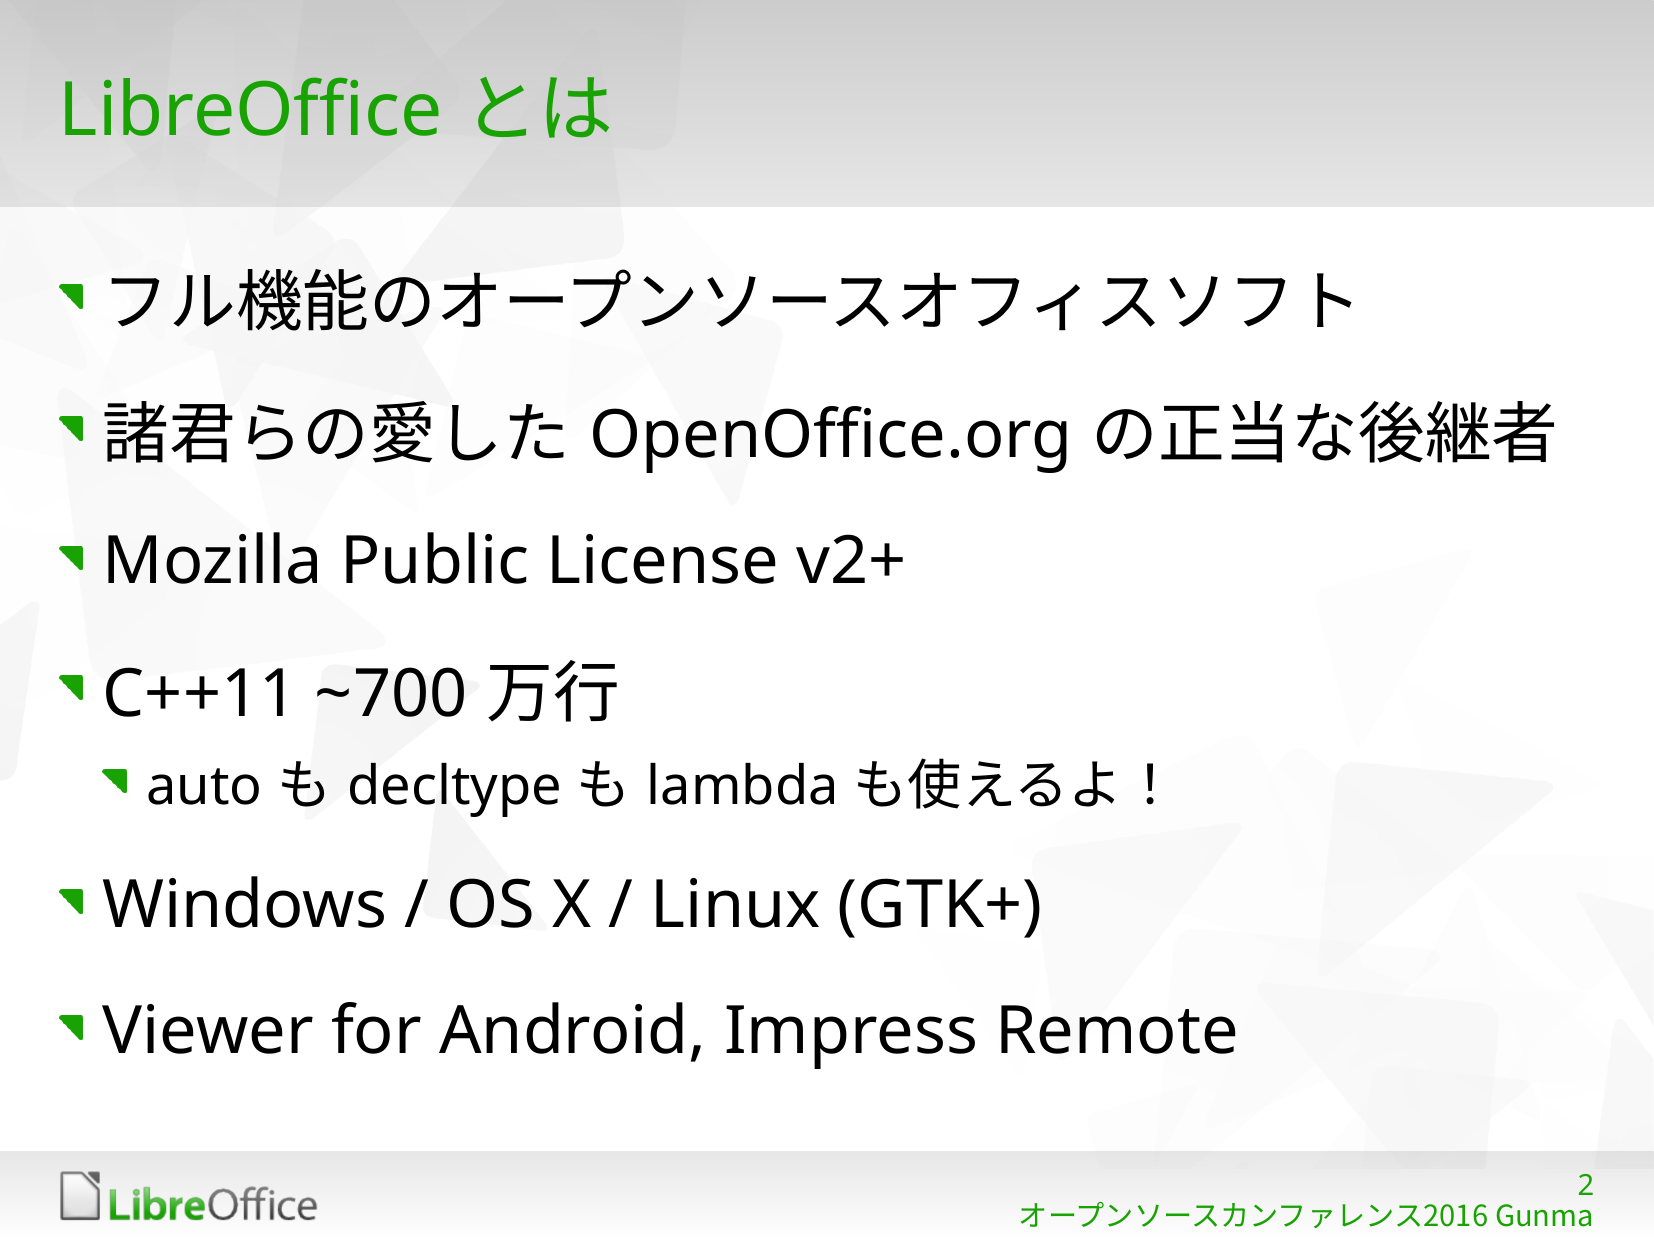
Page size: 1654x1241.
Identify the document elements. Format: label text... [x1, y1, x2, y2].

picture [0, 0, 783, 931]
picture [915, 548, 1654, 1169]
picture [41, 1152, 337, 1240]
list フル機能のオープンソースオフィスソフト 諸君らの愛したOpenOffice.orgの正当な後継者 Mozilla Public License v2+ C++11 ~700万行 autoもdecltypeもlambdaも使えるよ！ Windows / OS X / Linux (GTK+) Viewer for Android, Impress Remote [59, 248, 1595, 1106]
title LibreOfficeとは [59, 29, 1595, 178]
